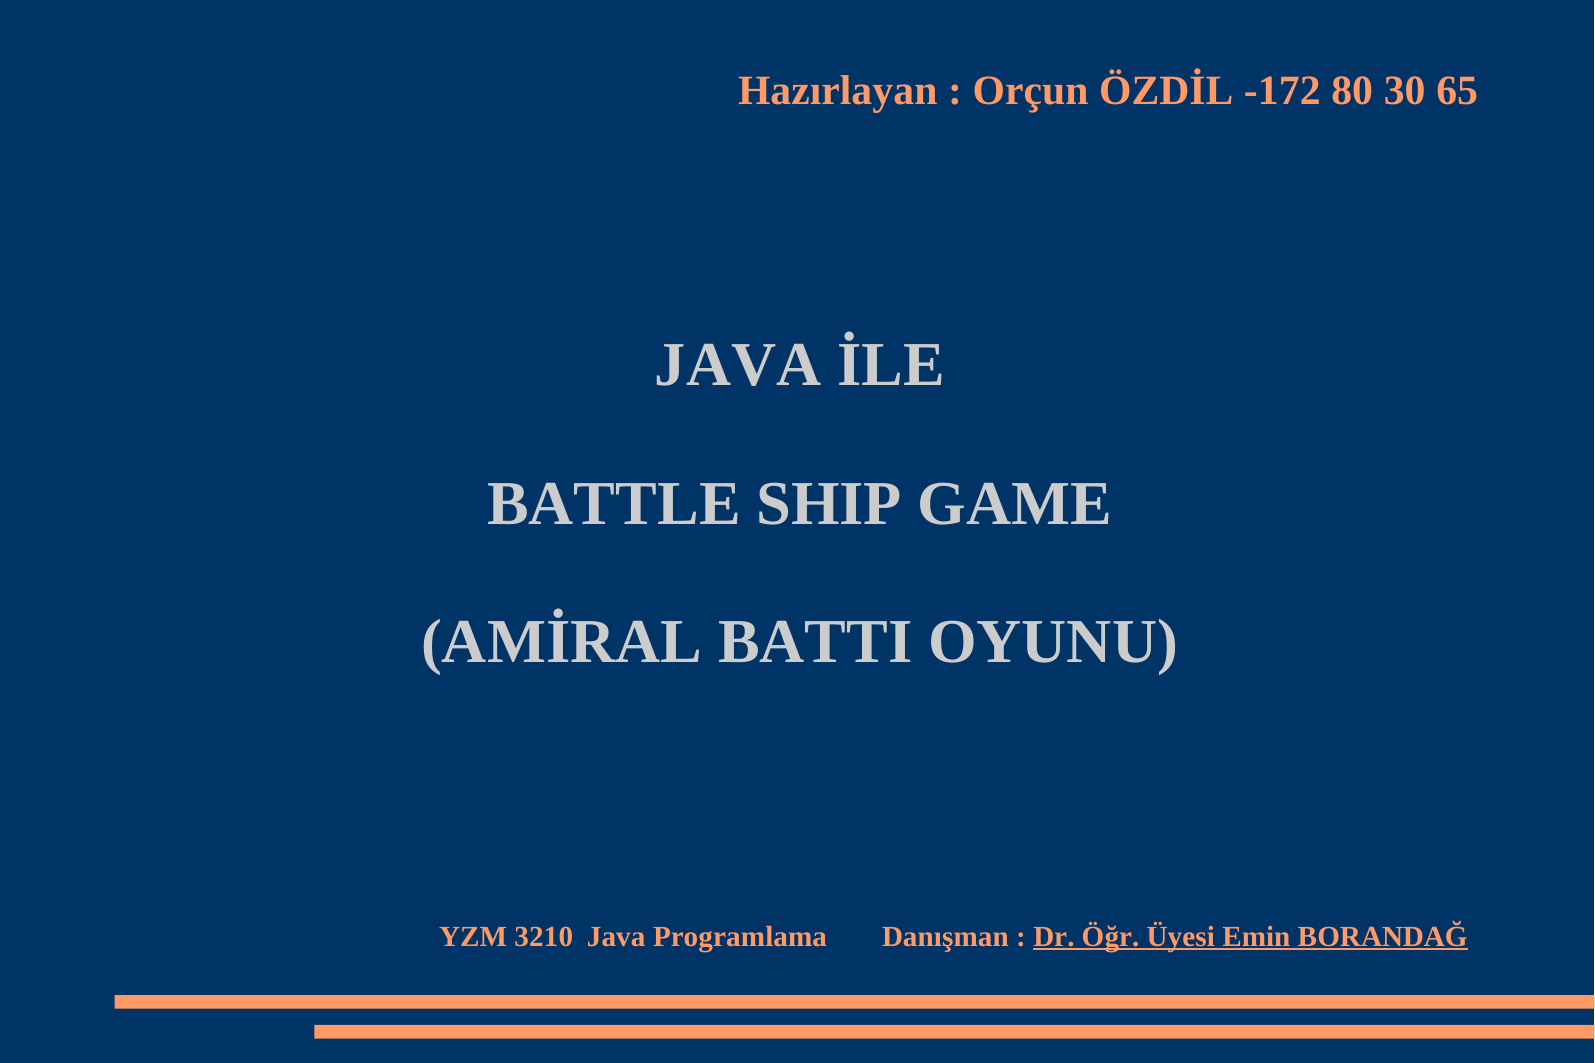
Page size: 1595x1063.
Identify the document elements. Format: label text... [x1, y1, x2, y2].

subtitle JAVA İLE BATTLE SHIP GAME (AMİRAL BATTI OYUNU) [106, 156, 1495, 851]
title YZM 3210 Java Programlama Danışman : Dr. Öğr. Üyesi Emin BORANDAĞ [106, 885, 1468, 988]
title Hazırlayan : Orçun ÖZDİL -172 80 30 65 [117, 39, 1479, 142]
